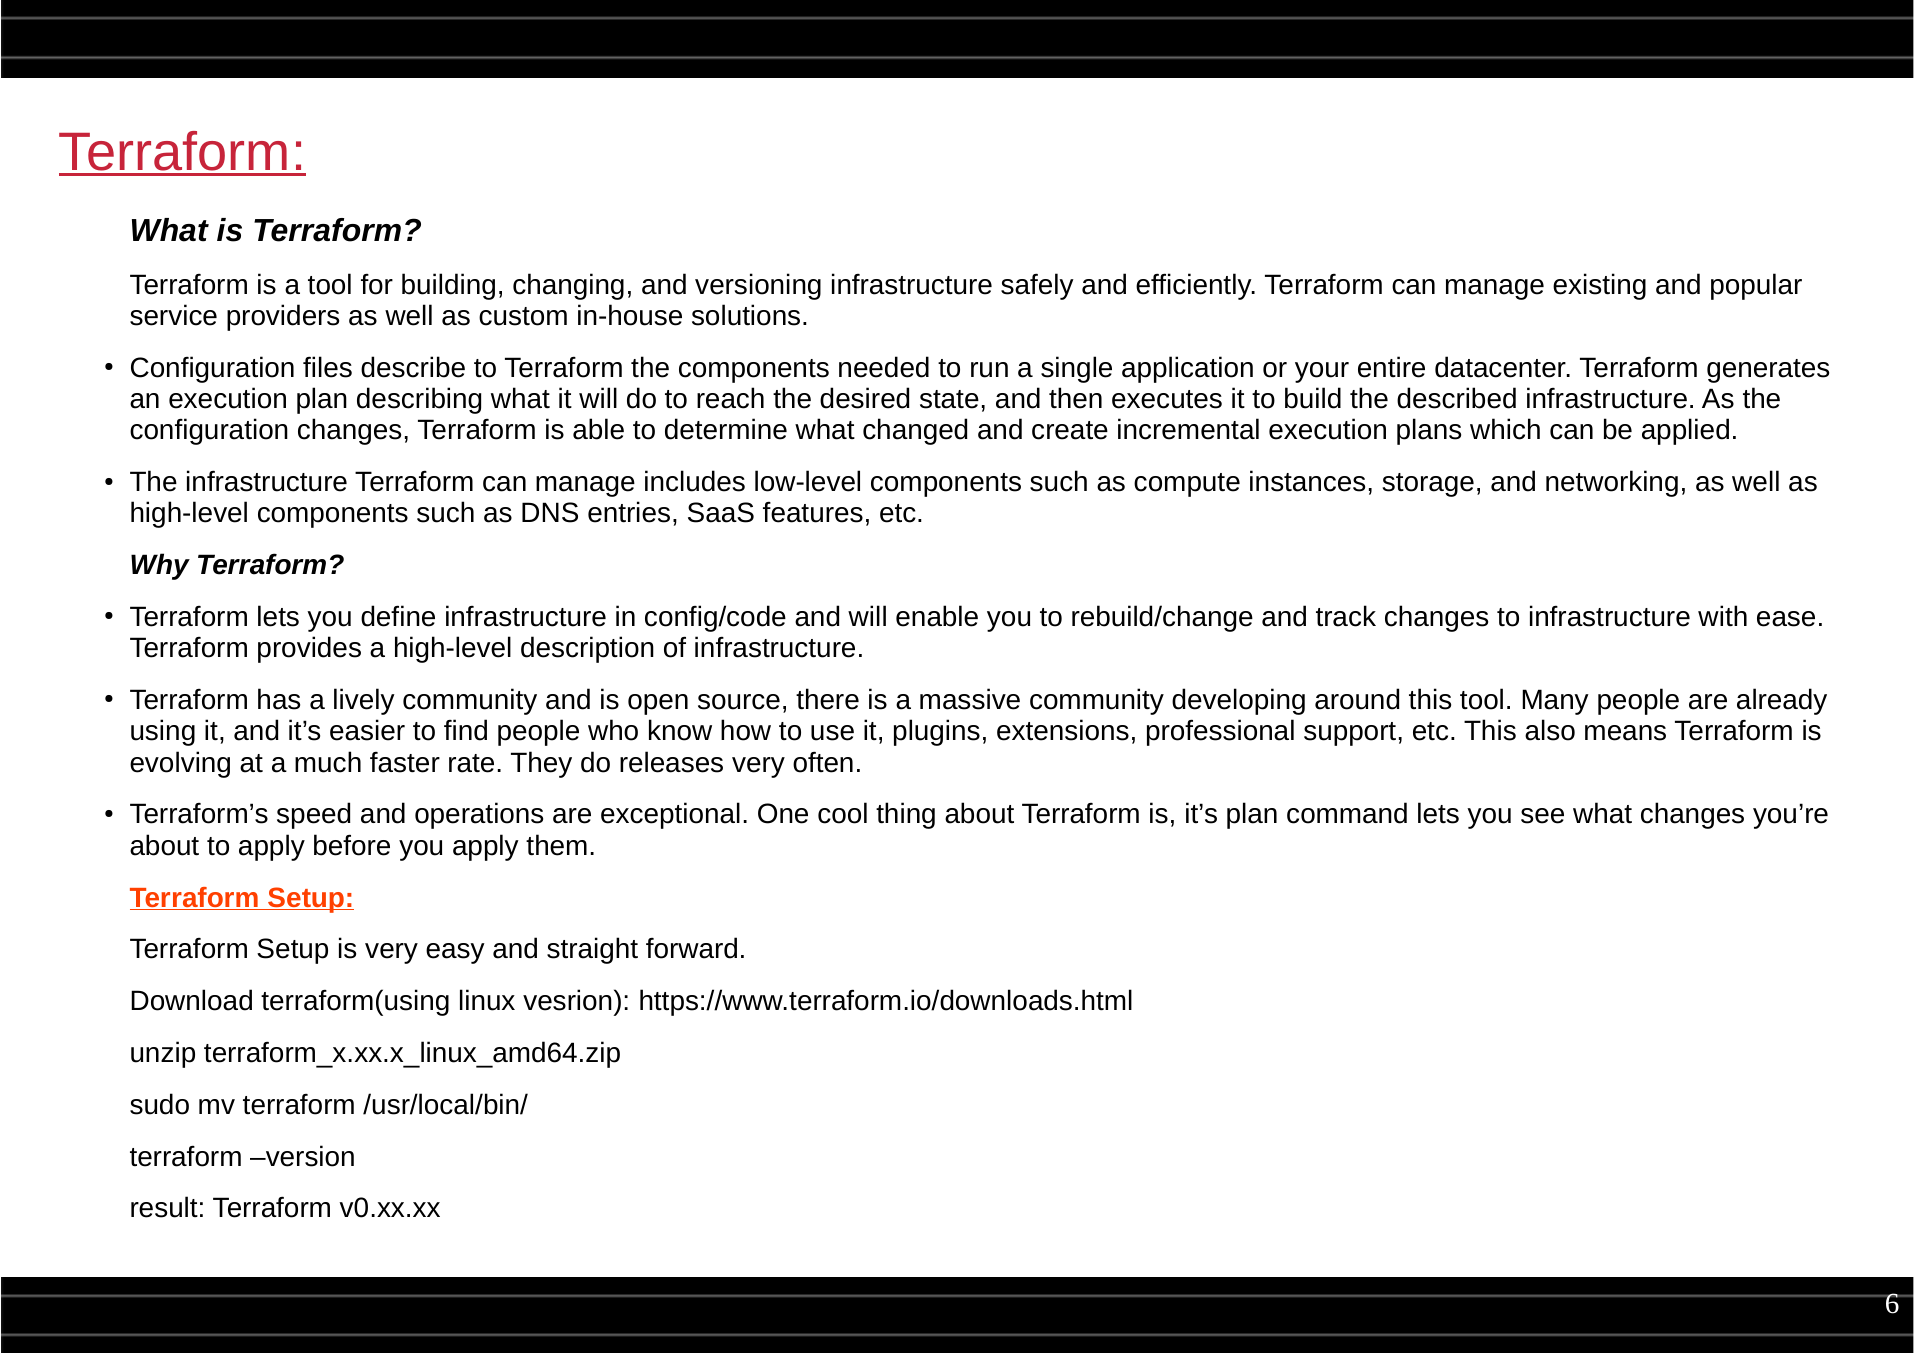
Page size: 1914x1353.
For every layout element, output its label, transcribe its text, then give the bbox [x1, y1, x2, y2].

picture [1, 0, 1914, 78]
list What is Terraform? Terraform is a tool for building, changing, and versioning infrastructure safely and efficiently. Terraform can manage existing and popular service providers as well as custom in-house solutions. Configuration files describe to Terraform the components needed to run a single application or your entire datacenter. Terraform generates an execution plan describing what it will do to reach the desired state, and then executes it to build the described infrastructure. As the configuration changes, Terraform is able to determine what changed and create incremental execution plans which can be applied. The infrastructure Terraform can manage includes low-level components such as compute instances, storage, and networking, as well as high-level components such as DNS entries, SaaS features, etc. Why Terraform? Terraform lets you define infrastructure in config/code and will enable you to rebuild/change and track changes to infrastructure with ease. Terraform provides a high-level description of infrastructure. Terraform has a lively community and is open source, there is a massive community developing around this tool. Many people are already using it, and it’s easier to find people who know how to use it, plugins, extensions, professional support, etc. This also means Terraform is evolving at a much faster rate. They do releases very often. Terraform’s speed and operations are exceptional. One cool thing about Terraform is, it’s plan command lets you see what changes you’re about to apply before you apply them. Terraform Setup: Terraform Setup is very easy and straight forward. Download terraform(using linux vesrion): https://www.terraform.io/downloads.html unzip terraform_x.xx.x_linux_amd64.zip sudo mv terraform /usr/local/bin/ terraform –version result: Terraform v0.xx.xx [95, 212, 1867, 1241]
picture [1, 1277, 1914, 1353]
title Terraform: [59, 89, 520, 213]
